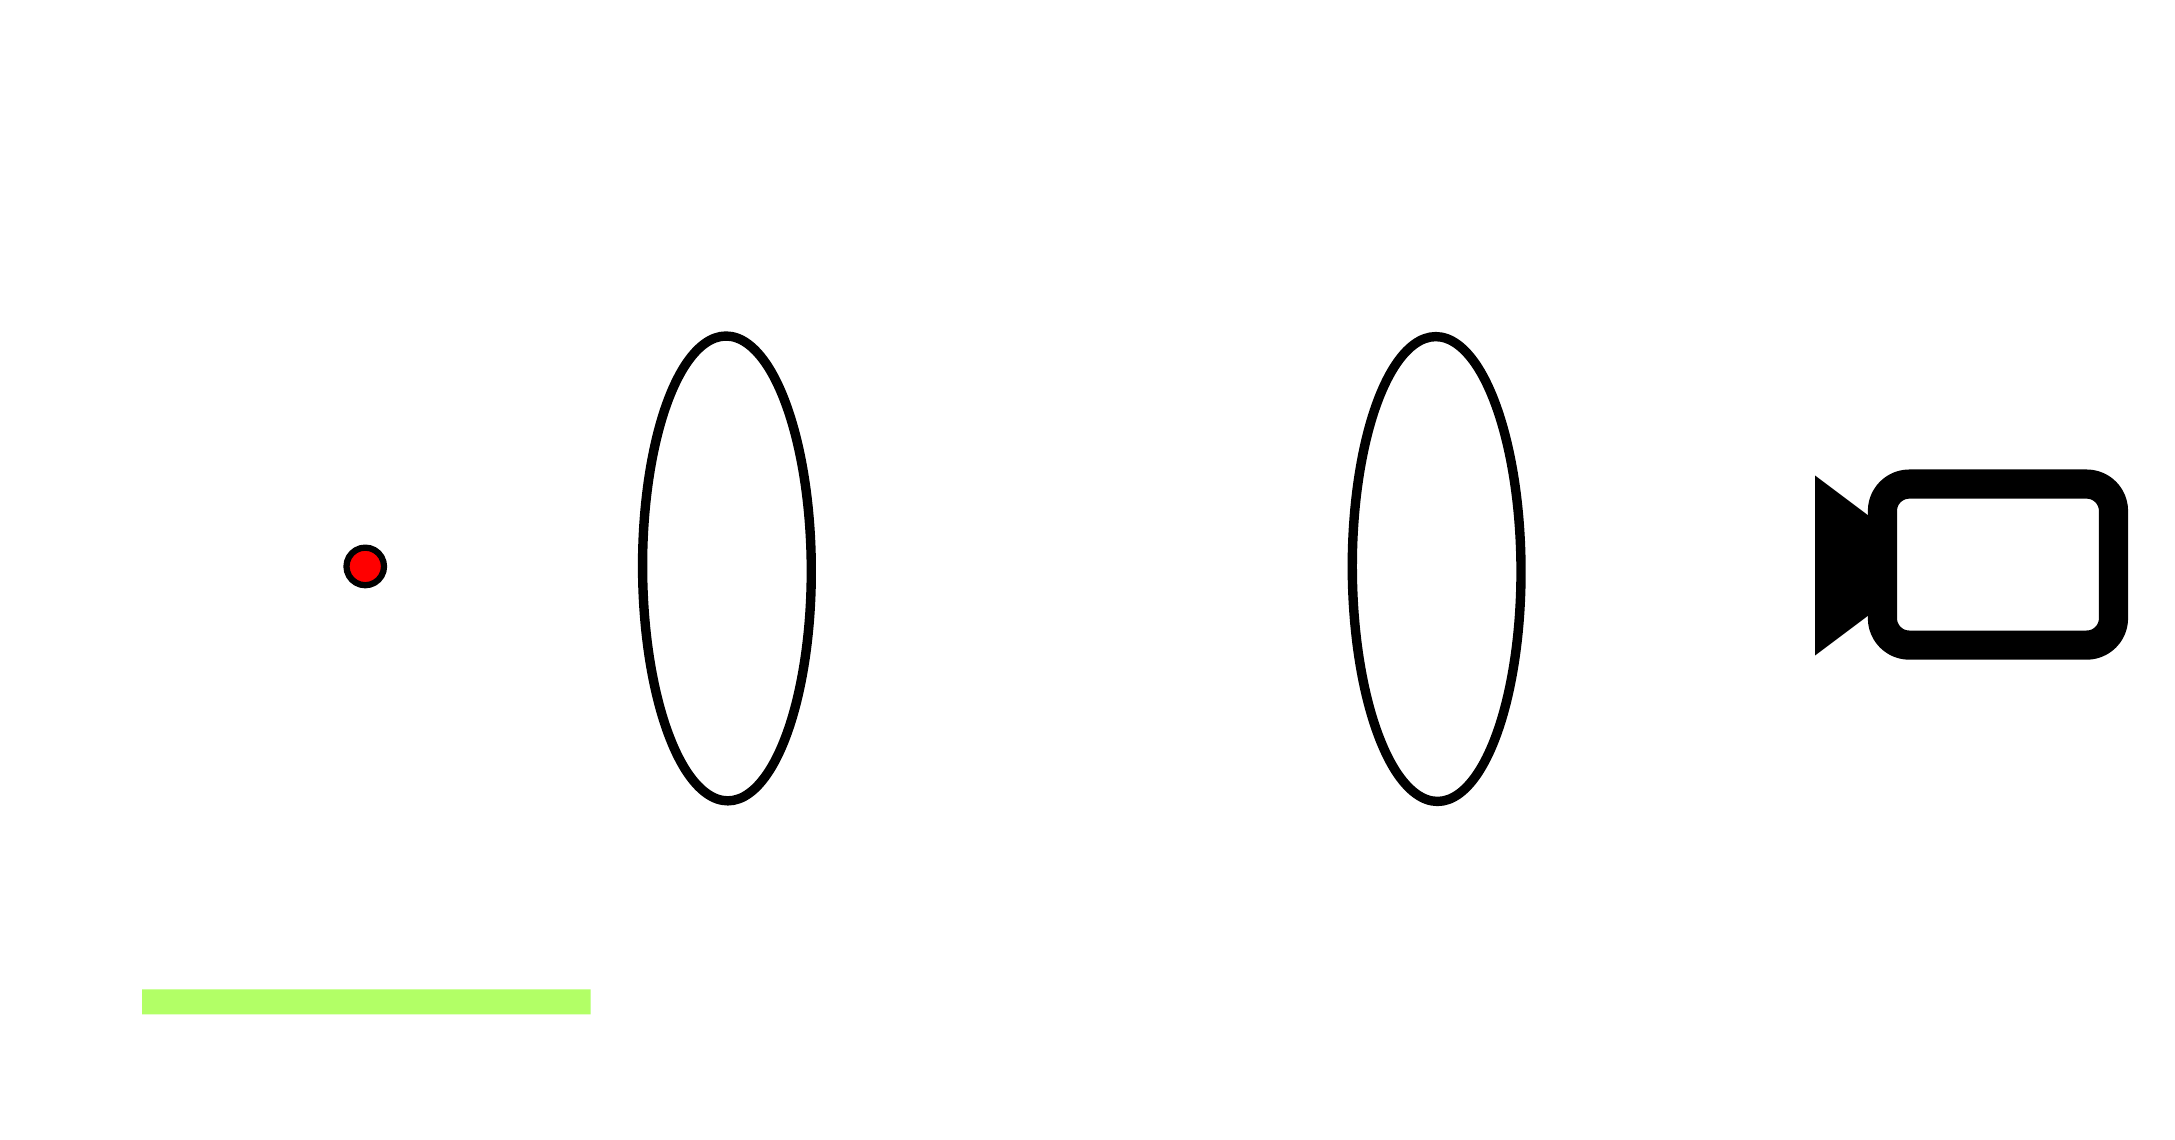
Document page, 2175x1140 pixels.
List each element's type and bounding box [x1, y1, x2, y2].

text_box [1352, 336, 1522, 802]
text_box [346, 547, 385, 586]
text_box [642, 336, 812, 801]
text_box [1882, 484, 2114, 646]
text_box [1815, 475, 1876, 656]
